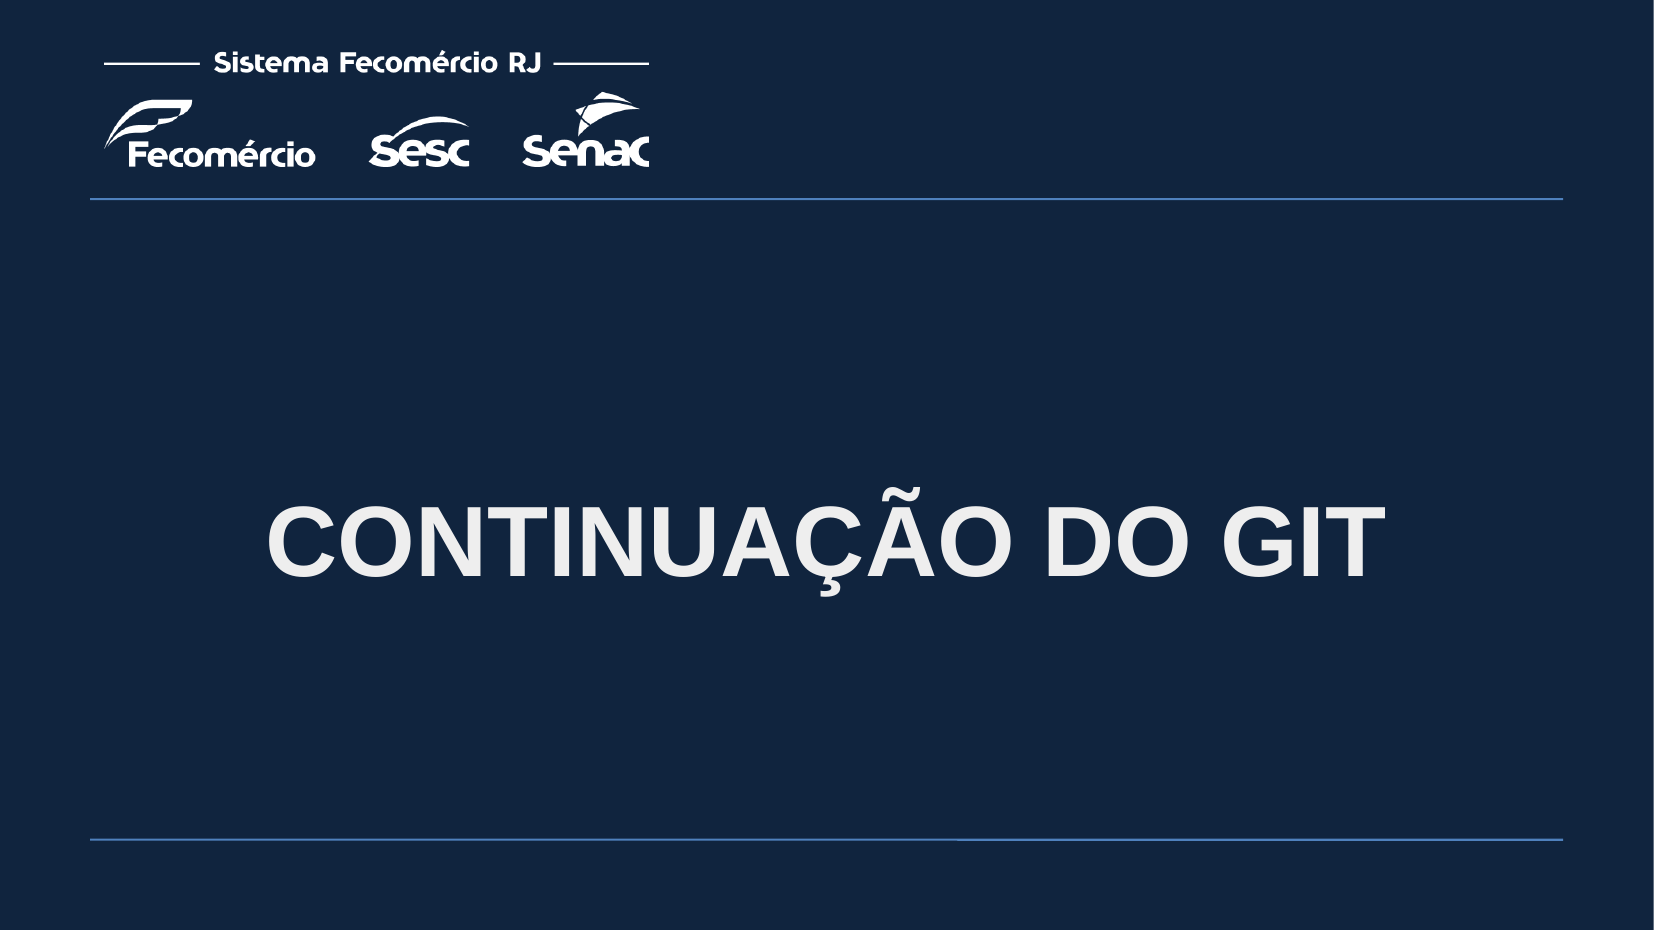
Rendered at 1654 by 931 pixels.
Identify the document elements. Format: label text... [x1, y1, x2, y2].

picture [104, 50, 649, 167]
text_box CONTINUAÇÃO DO GIT [94, 206, 1559, 836]
